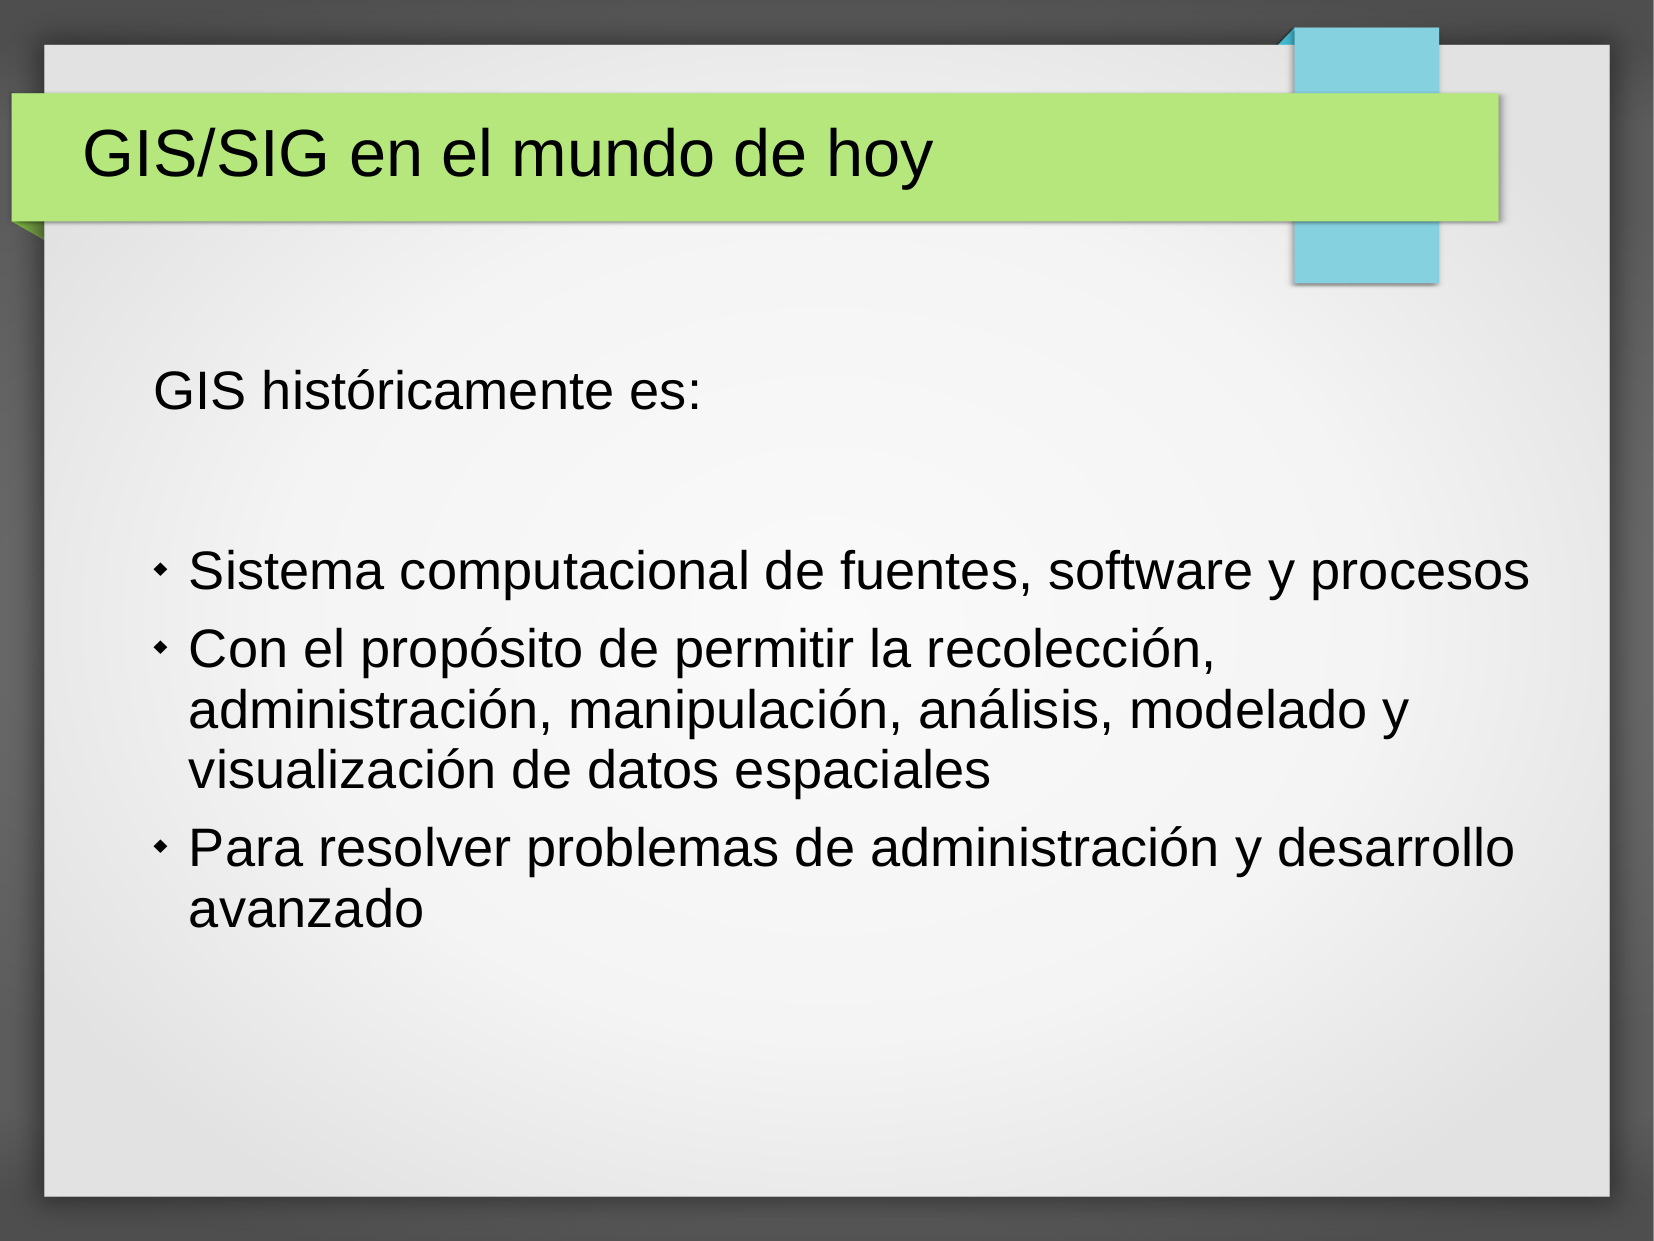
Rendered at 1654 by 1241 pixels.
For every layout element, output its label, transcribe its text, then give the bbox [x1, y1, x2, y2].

title GIS/SIG en el mundo de hoy [82, 94, 1264, 213]
list GIS históricamente es: Sistema computacional de fuentes, software y procesos Con el propósito de permitir la recolección, administración, manipulación, análisis, modelado y visualización de datos espaciales Para resolver problemas de administración y desarrollo avanzado [82, 360, 1571, 1080]
picture [0, 0, 1654, 1241]
